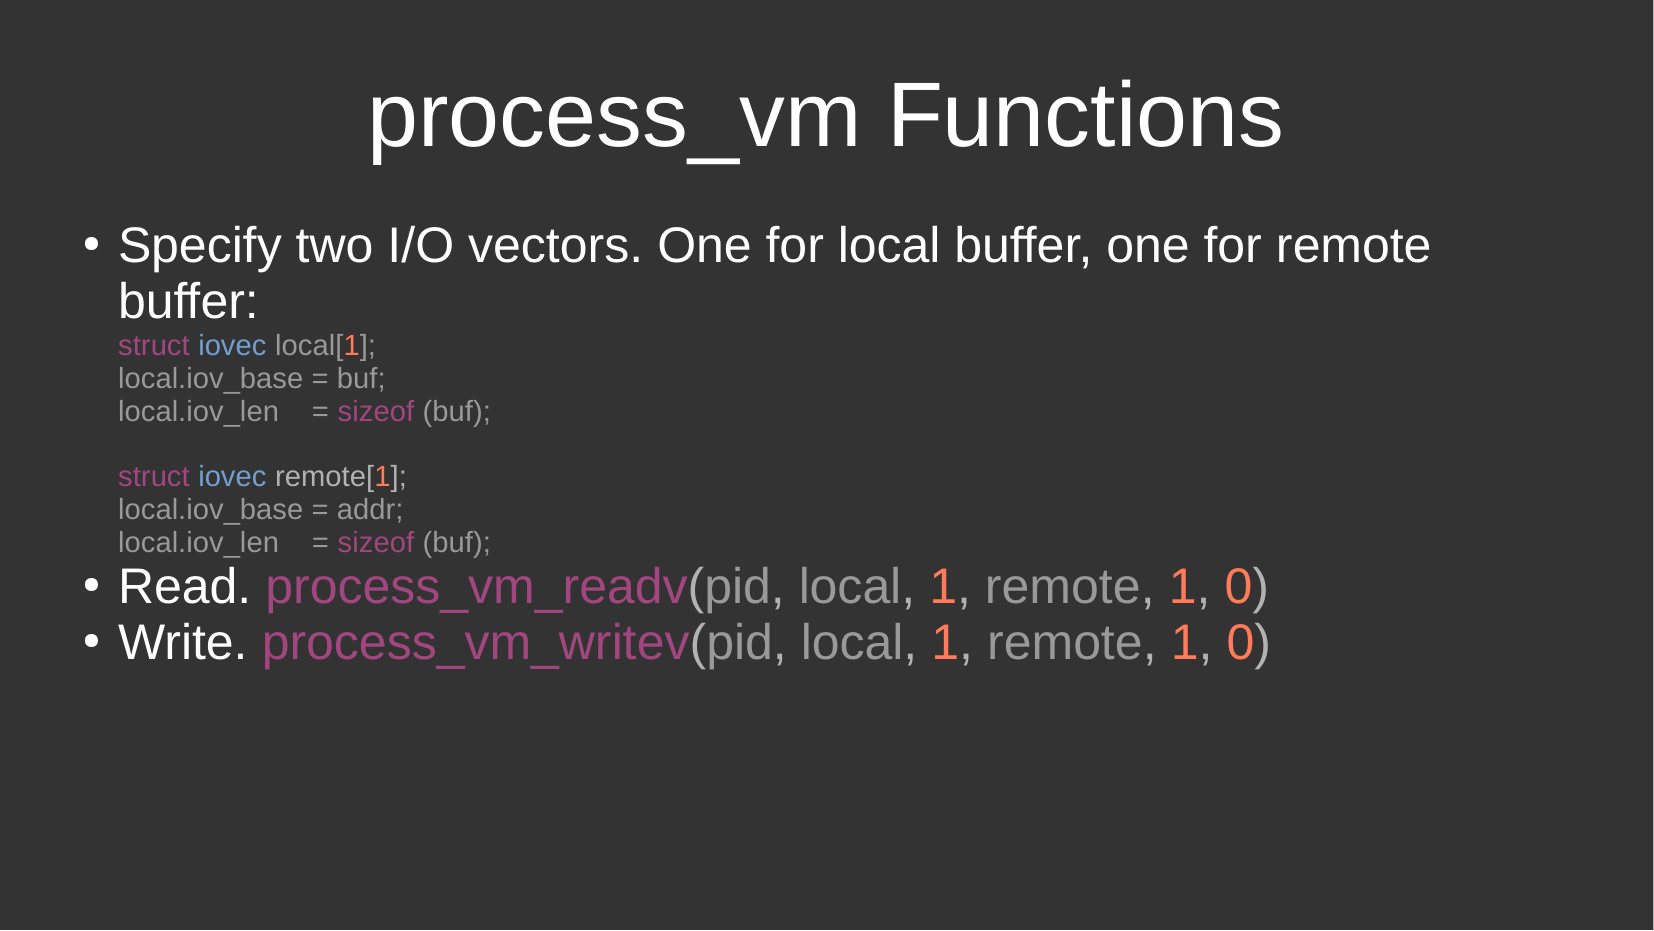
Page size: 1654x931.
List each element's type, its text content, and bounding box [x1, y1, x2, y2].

title process_vm Functions [82, 37, 1571, 193]
subtitle Specify two I/O vectors. One for local buffer, one for remote buffer: struct iovec local[1]; local.iov_base = buf; local.iov_len = sizeof (buf); struct iovec remote[1]; local.iov_base = addr; local.iov_len = sizeof (buf); Read. process_vm_readv(pid, local, 1, remote, 1, 0) Write. process_vm_writev(pid, local, 1, remote, 1, 0) [82, 217, 1571, 758]
